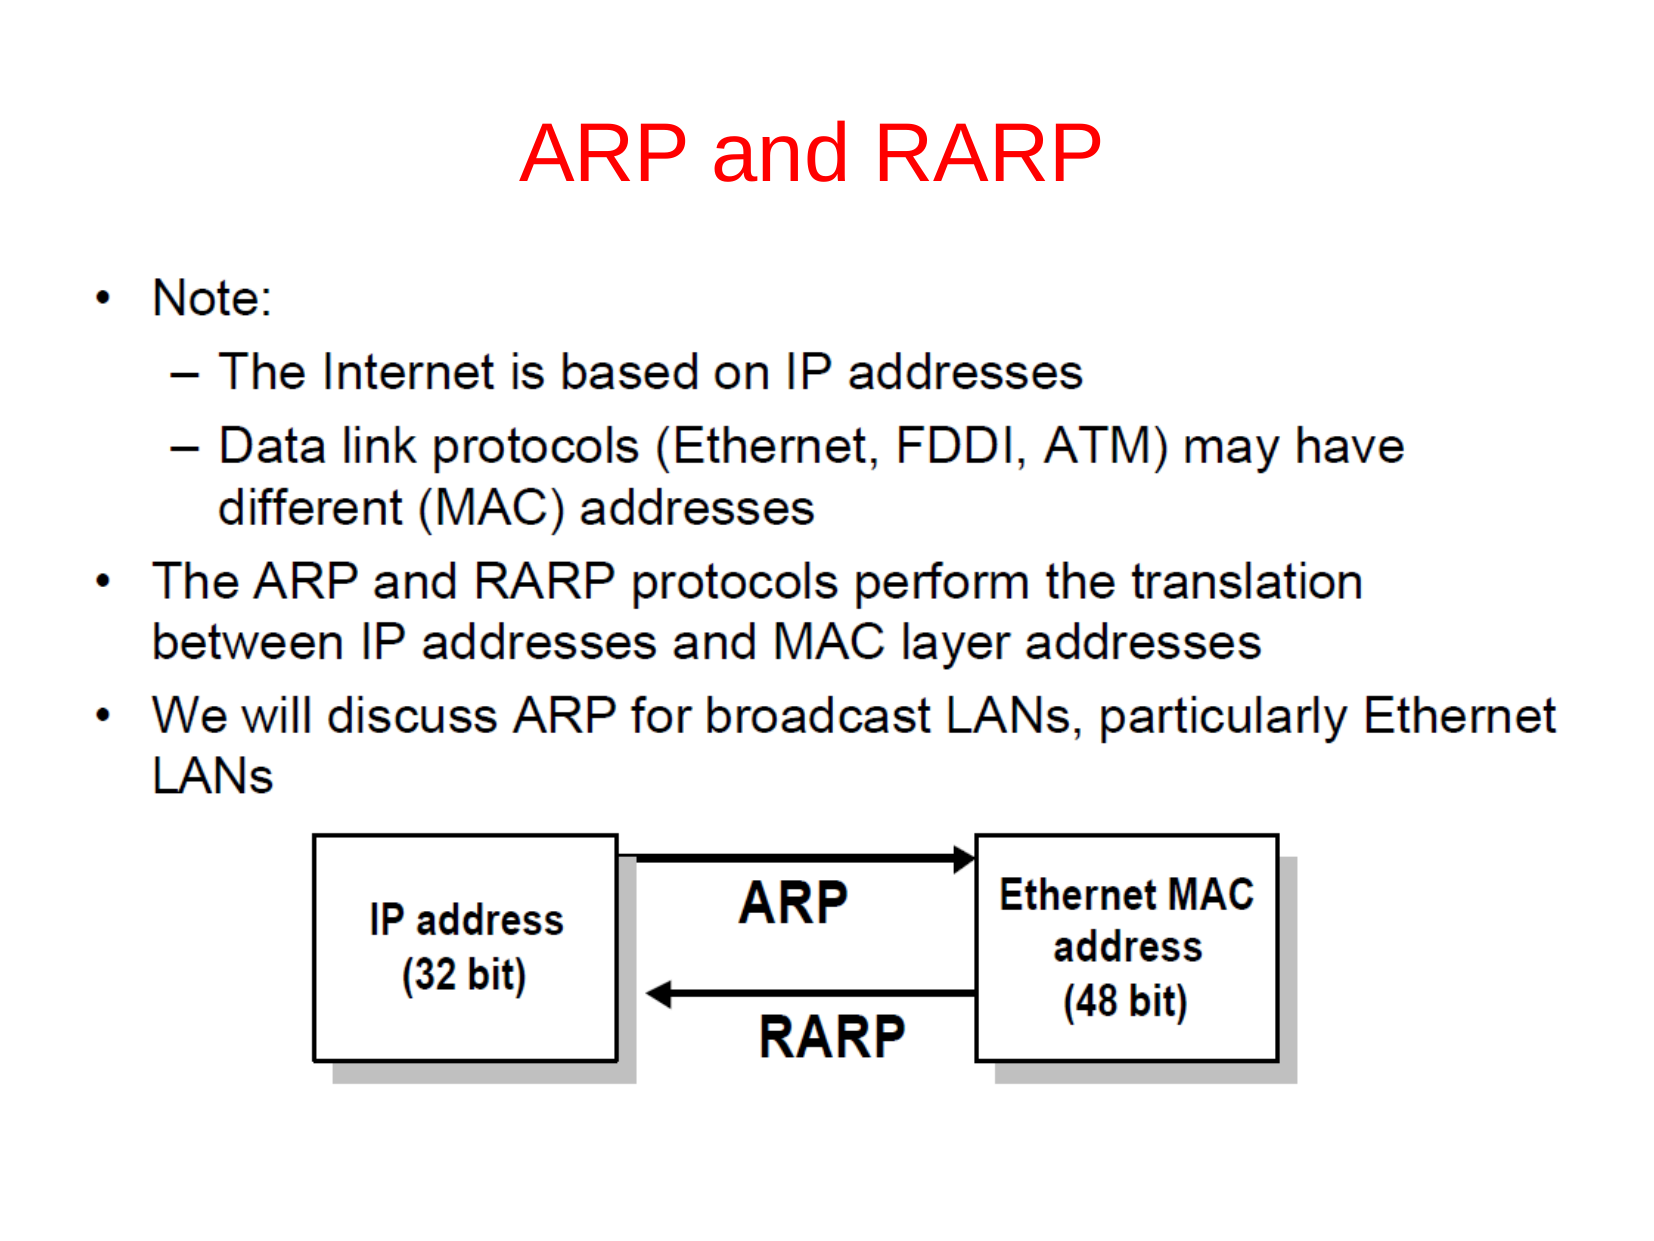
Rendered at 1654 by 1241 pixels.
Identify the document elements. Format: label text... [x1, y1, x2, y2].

title ARP and RARP [0, 49, 1654, 257]
picture [88, 258, 1575, 1093]
